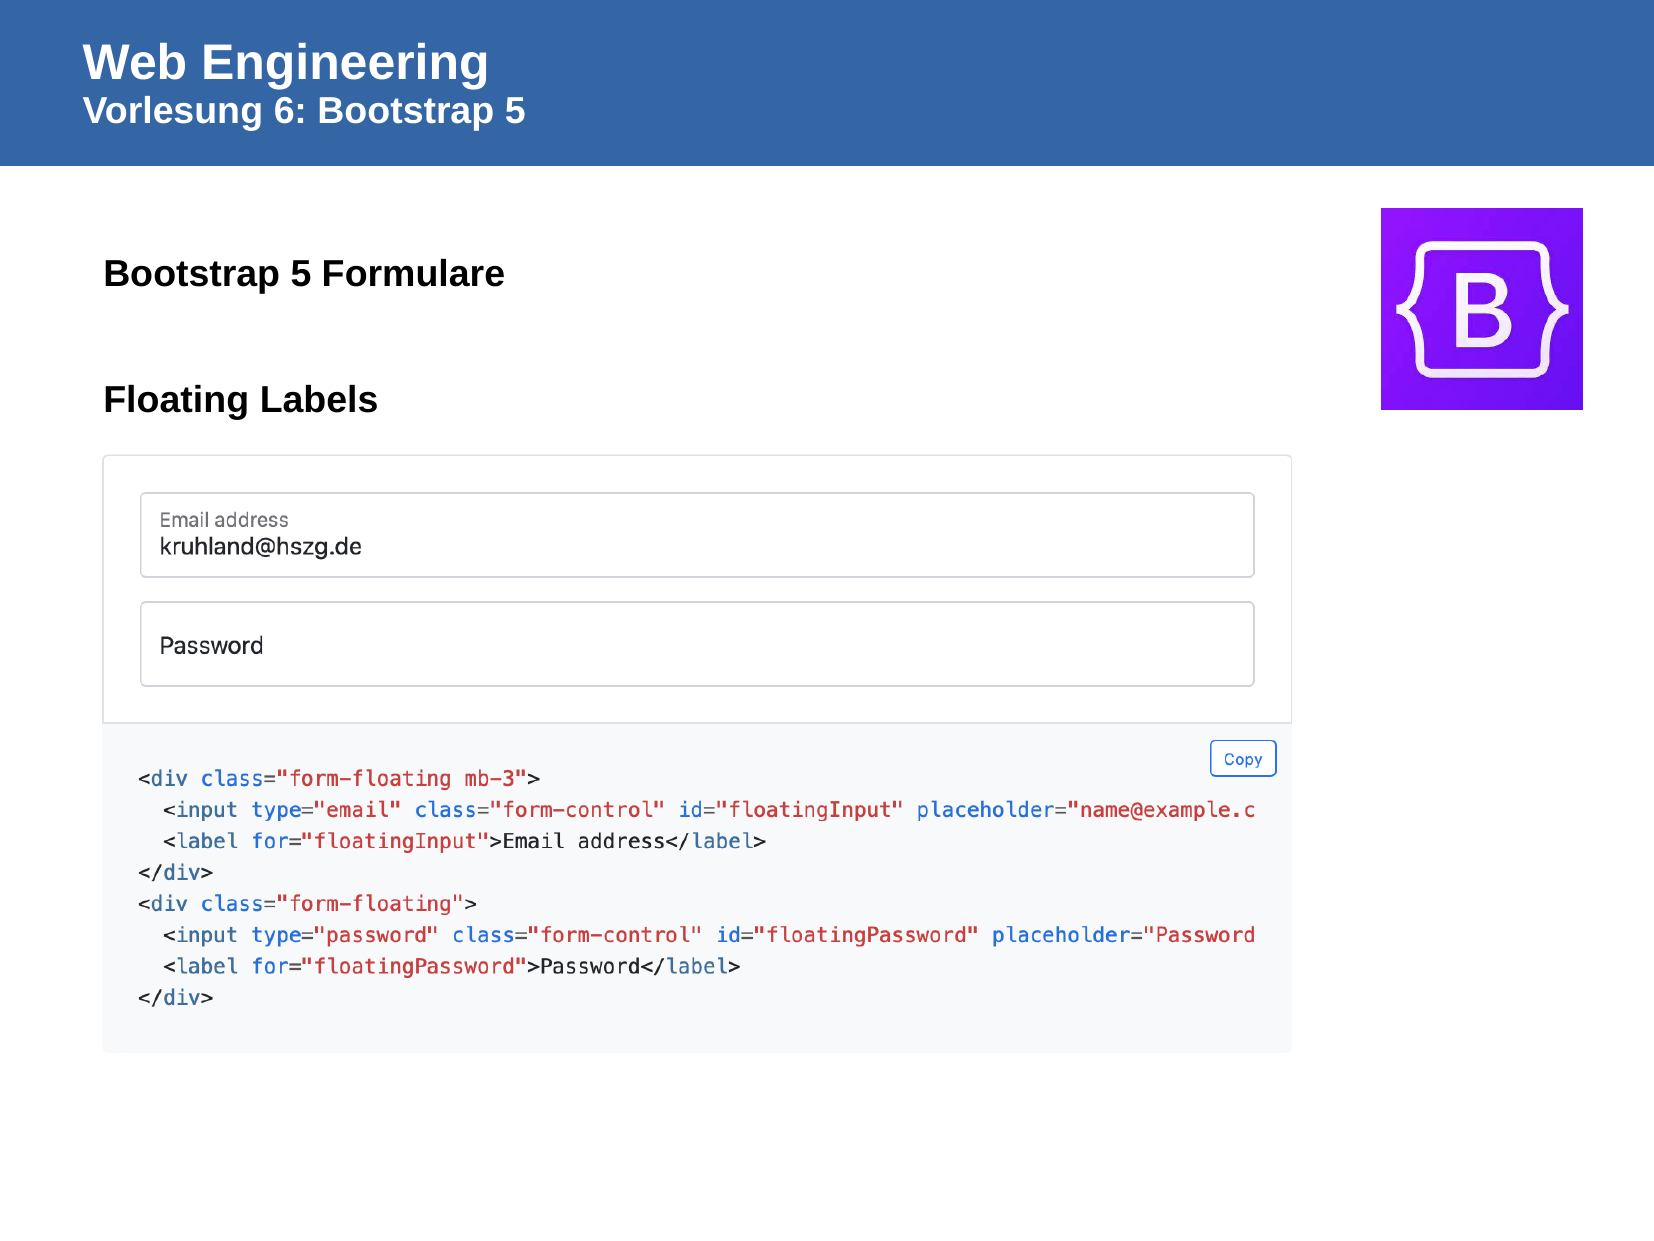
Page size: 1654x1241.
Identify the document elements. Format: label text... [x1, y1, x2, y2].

picture [95, 448, 1305, 1060]
title Web Engineering Vorlesung 6: Bootstrap 5 [82, 0, 1571, 166]
text_box Bootstrap 5 Formulare Floating Labels [88, 224, 1595, 1241]
picture [1381, 208, 1583, 410]
